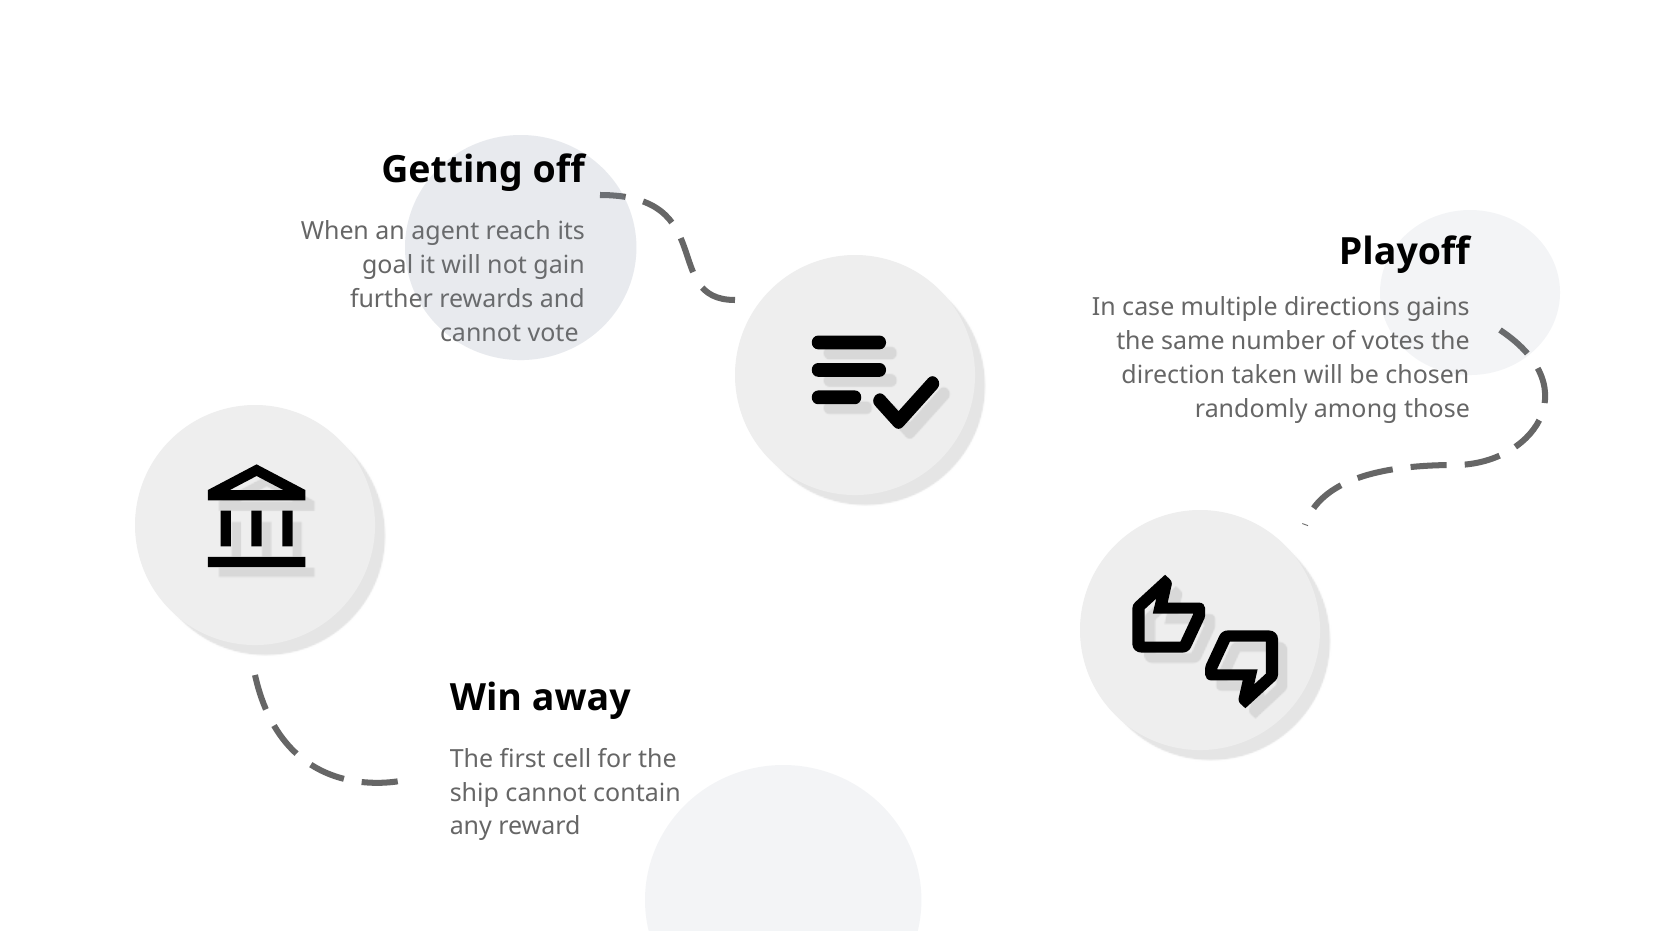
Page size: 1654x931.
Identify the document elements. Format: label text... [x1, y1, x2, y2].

picture [195, 456, 324, 586]
text_box Playoff [1155, 216, 1486, 283]
text_box Getting off [225, 135, 601, 226]
text_box When an agent reach its goal it will not gain further rewards and cannot vote [262, 226, 601, 391]
text_box The first cell for the ship cannot contain any reward [435, 732, 713, 856]
picture [1129, 572, 1282, 712]
text_box [405, 166, 637, 361]
text_box Win away [435, 662, 766, 729]
picture [796, 291, 952, 463]
text_box In case multiple directions gains the same number of votes the direction taken will be chosen randomly among those [1050, 280, 1486, 466]
